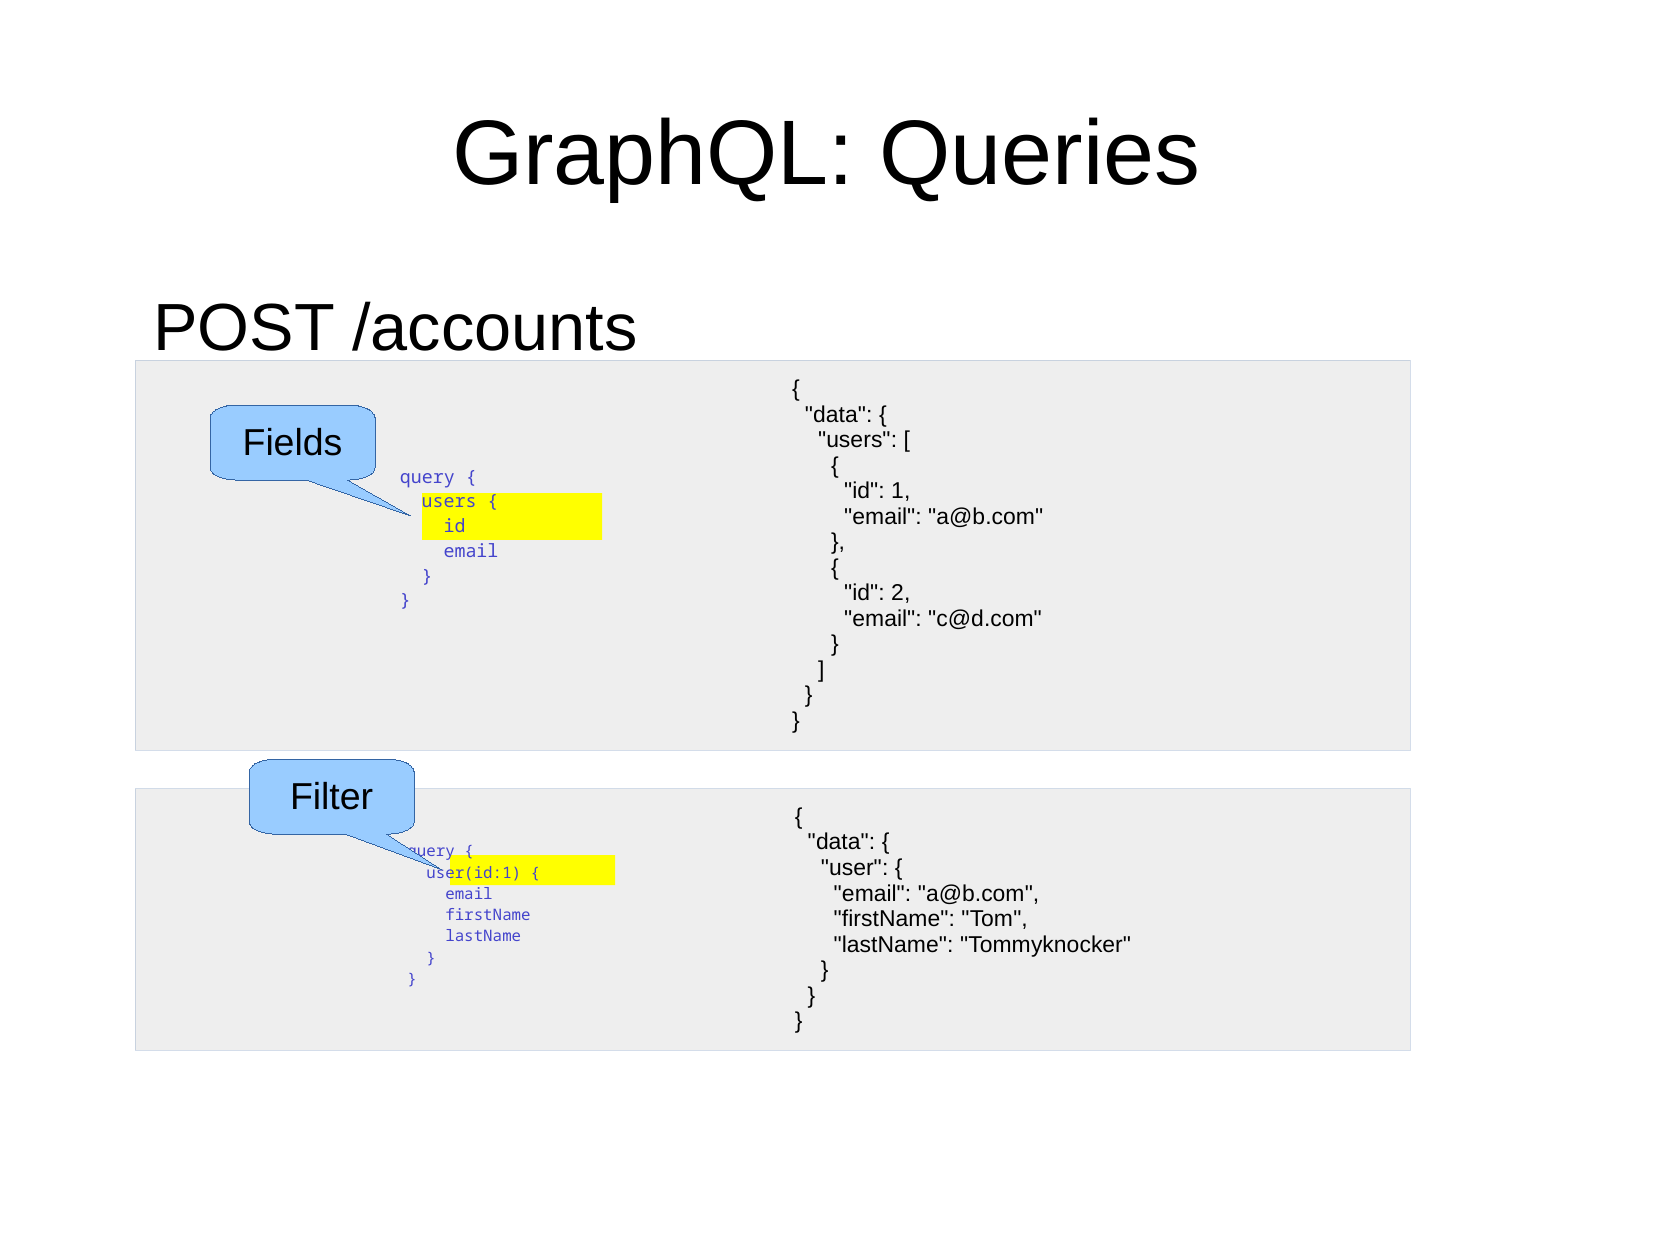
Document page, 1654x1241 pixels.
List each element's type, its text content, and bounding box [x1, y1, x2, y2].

text_box [135, 788, 1411, 1051]
text_box { "data": { "users": [ { "id": 1, "email": "a@b.com" }, { "id": 2, "email": "c@d.com" } ] } } [777, 368, 1216, 774]
text_box query { user(id:1) { email firstName lastName } } [360, 840, 736, 992]
text_box Fields [210, 405, 411, 516]
title GraphQL: Queries [82, 49, 1571, 257]
text_box Filter [249, 759, 442, 870]
list POST /accounts [82, 290, 1571, 1010]
text_box { "data": { "user": { "email": "a@b.com", "firstName": "Tom", "lastName": "Tommyknocker" } } } [780, 796, 1357, 1186]
text_box query { users { id email } } [345, 463, 568, 616]
